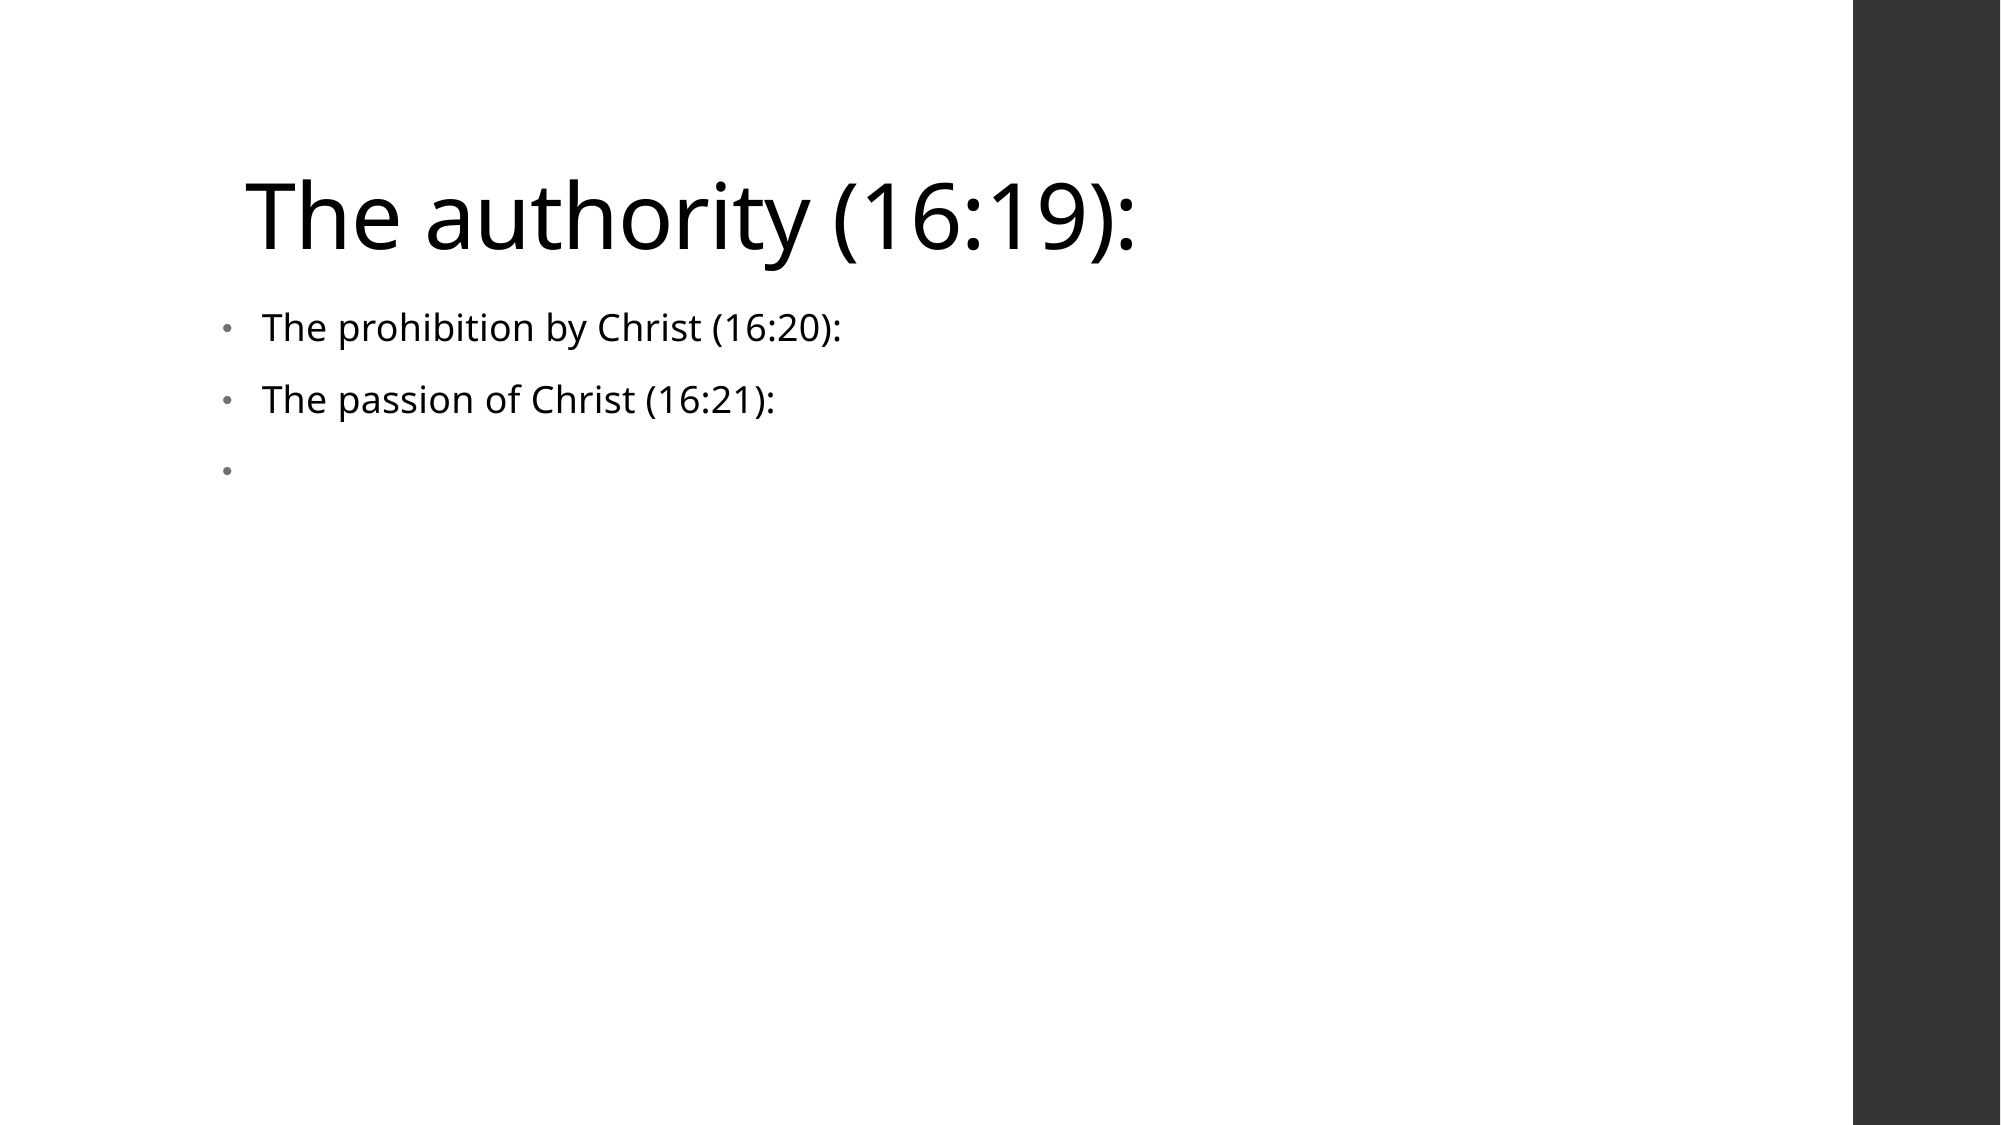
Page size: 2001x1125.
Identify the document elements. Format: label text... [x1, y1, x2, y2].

list The prohibition by Christ (16:20): The passion of Christ (16:21): [206, 299, 1617, 1014]
title The authority (16:19): [206, 60, 1797, 278]
